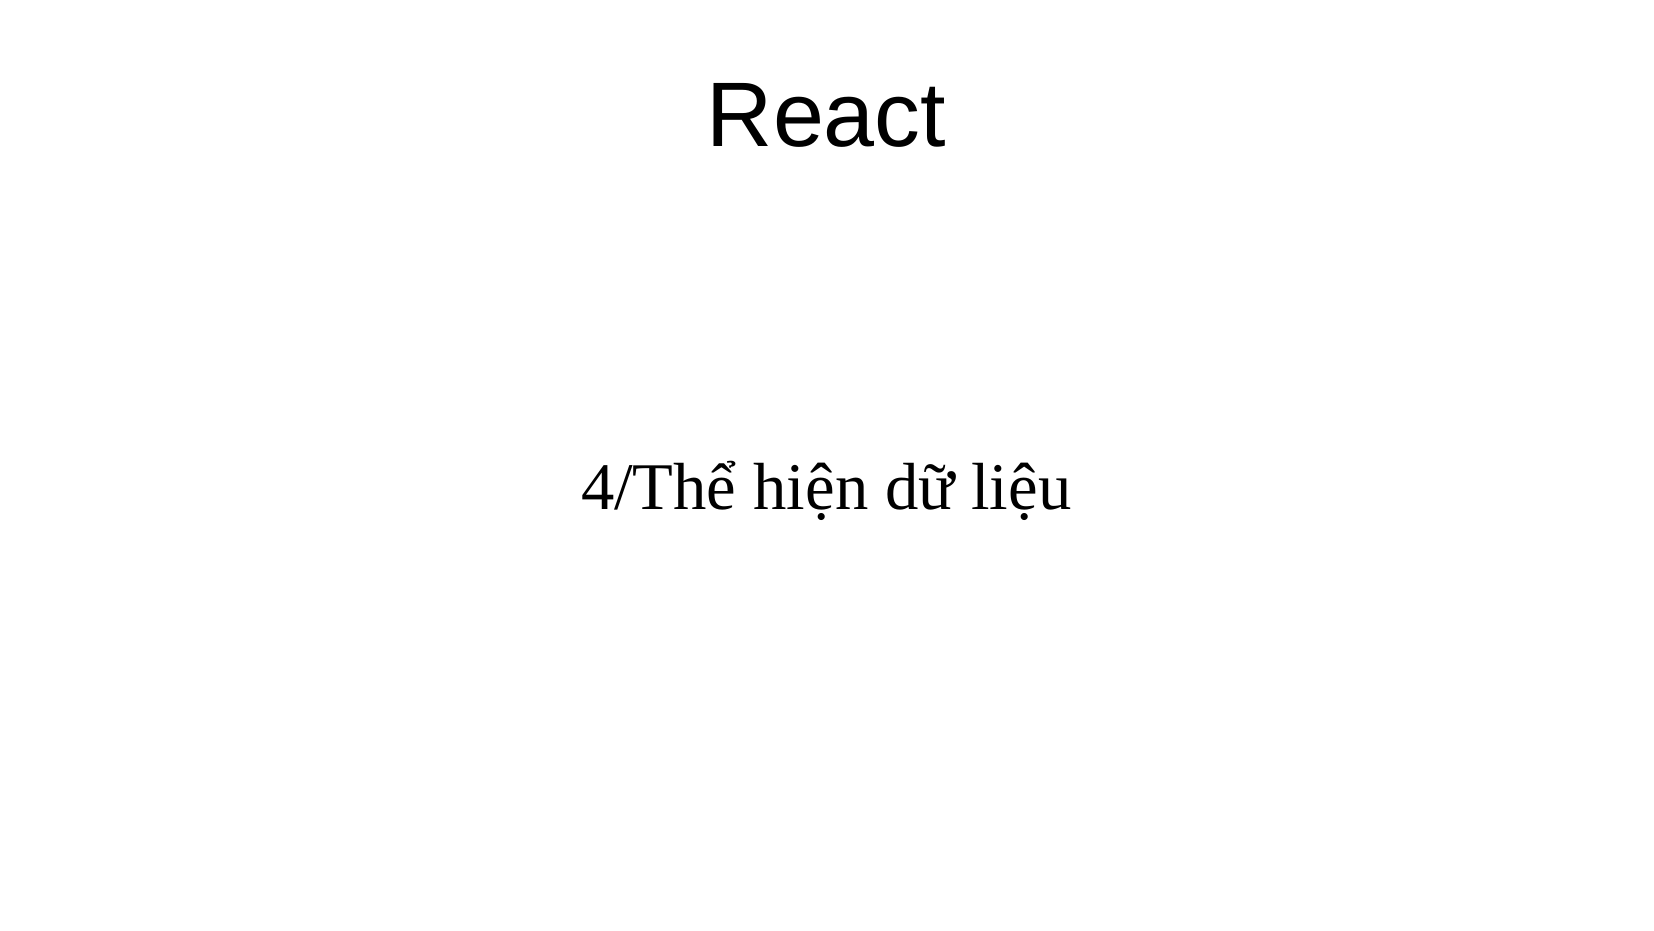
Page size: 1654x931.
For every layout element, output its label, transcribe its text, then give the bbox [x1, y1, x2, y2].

title React [82, 37, 1571, 193]
subtitle 4/Thể hiện dữ liệu [82, 217, 1571, 758]
